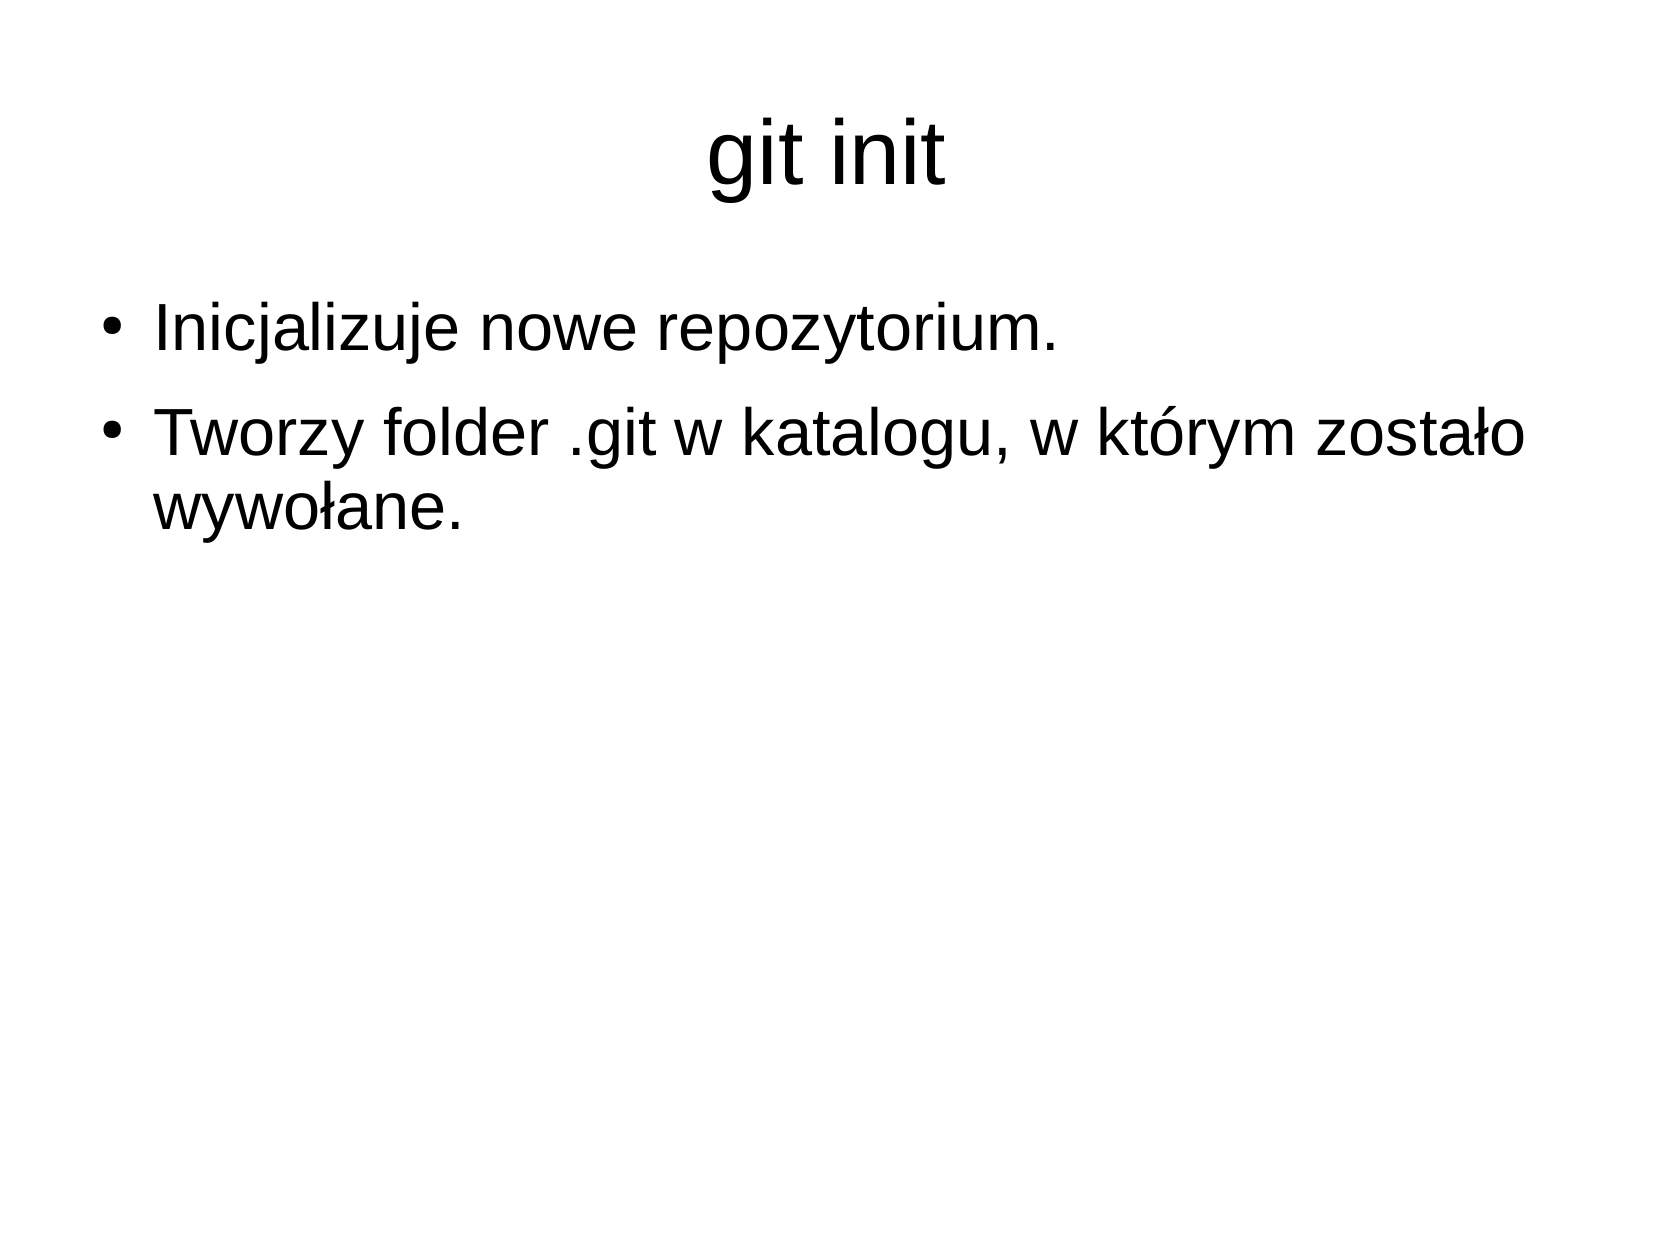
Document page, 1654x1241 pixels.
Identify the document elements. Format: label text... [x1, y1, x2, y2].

title git init [82, 49, 1571, 257]
list Inicjalizuje nowe repozytorium. Tworzy folder .git w katalogu, w którym zostało wywołane. [82, 290, 1571, 1010]
